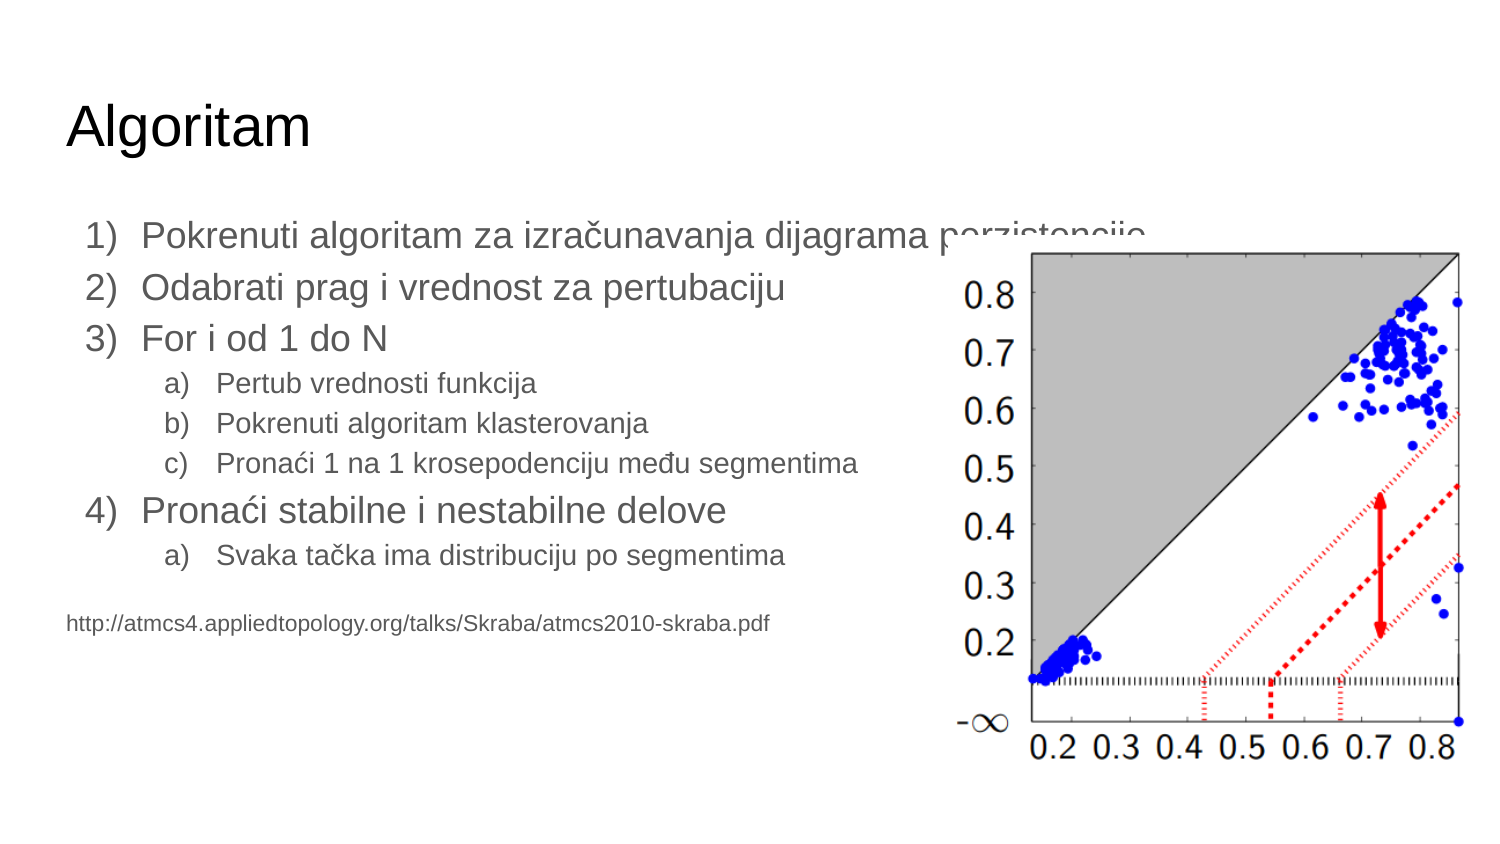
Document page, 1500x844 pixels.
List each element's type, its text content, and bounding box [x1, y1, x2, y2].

list Pokrenuti algoritam za izračunavanja dijagrama perzistencije Odabrati prag i vrednost za pertubaciju For i od 1 do N Pertub vrednosti funkcija Pokrenuti algoritam klasterovanja Pronaći 1 na 1 krosepodenciju među segmentima Pronaći stabilne i nestabilne delove Svaka tačka ima distribuciju po segmentima http://atmcs4.appliedtopology.org/talks/Skraba/atmcs2010-skraba.pdf [51, 189, 1449, 750]
picture [948, 235, 1493, 769]
title Algoritam [51, 72, 1449, 167]
